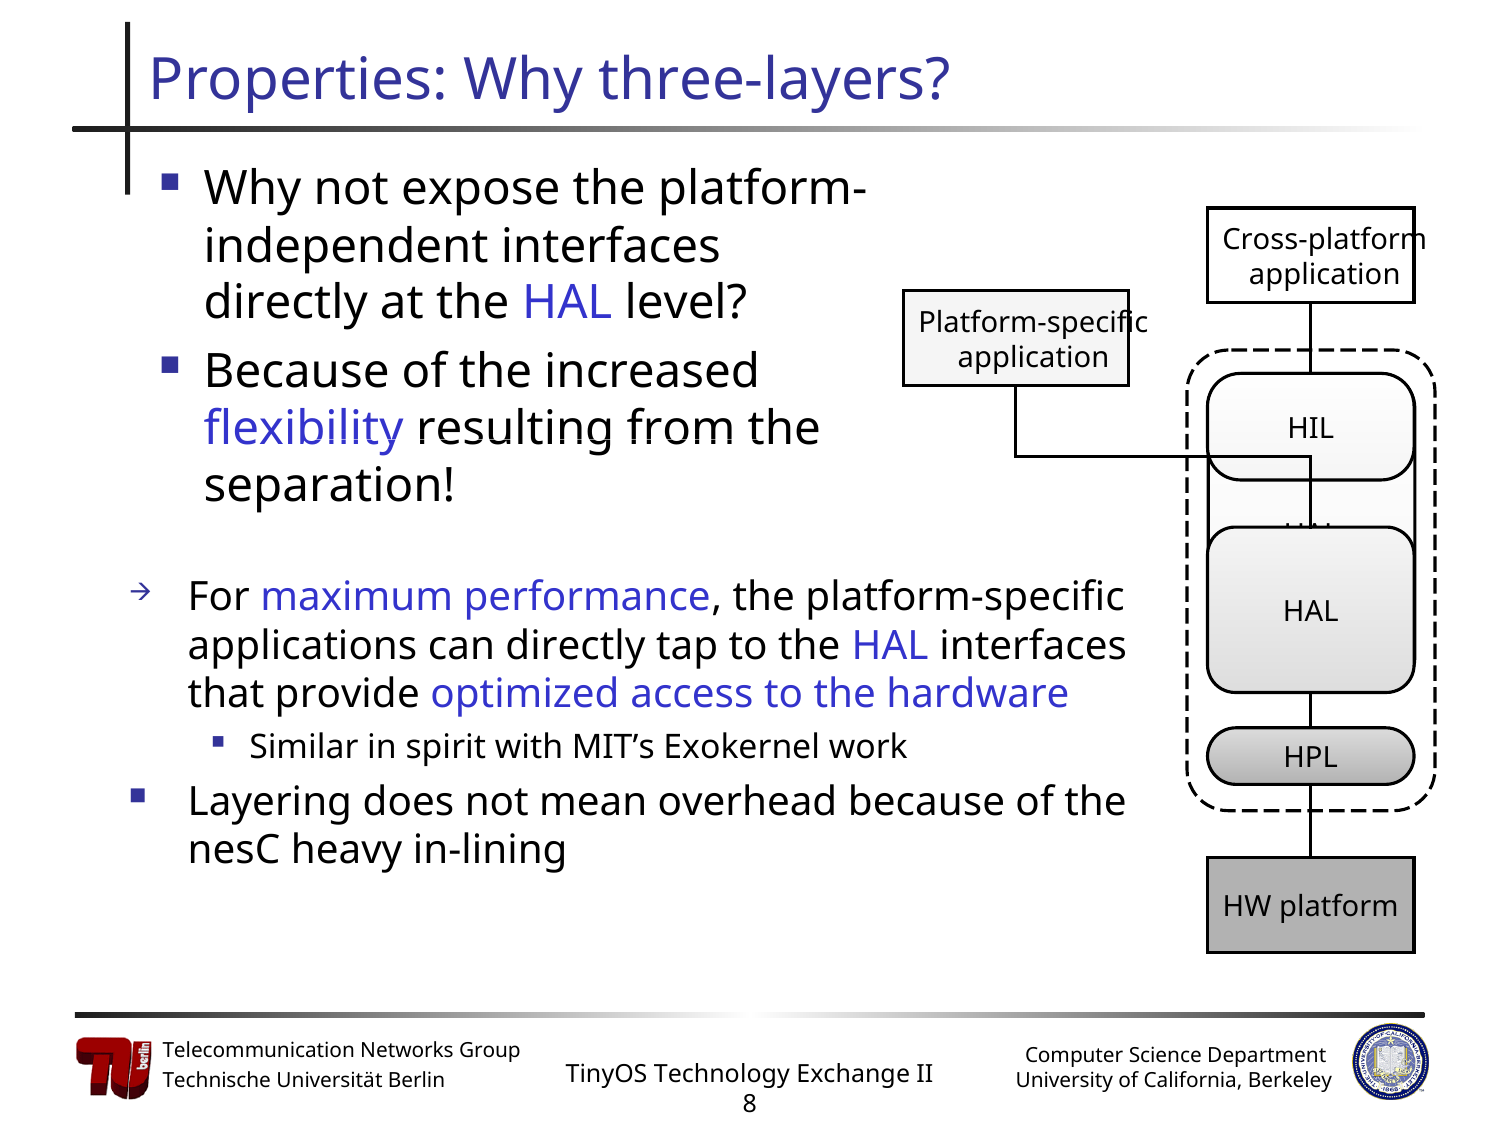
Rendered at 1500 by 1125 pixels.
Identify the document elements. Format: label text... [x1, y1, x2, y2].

text_box HW platform [1207, 857, 1415, 953]
text_box HAL [1207, 527, 1415, 693]
text_box HIL [1207, 373, 1415, 480]
text_box HAL [1312, 449, 1415, 553]
text_box HAL [1208, 458, 1309, 545]
text_box Cross-platform application [1207, 207, 1415, 303]
picture [75, 1036, 152, 1100]
text_box For maximum performance, the platform-specific applications can directly tap to the HAL interfaces that provide optimized access to the hardware Similar in spirit with MIT’s Exokernel work Layering does not mean overhead because of the nesC heavy in-lining [114, 562, 1151, 893]
text_box Platform-specific application [903, 290, 1129, 386]
text_box HPL [1207, 727, 1415, 785]
title Properties: Why three-layers? [134, 24, 1468, 119]
text_box HIL [1209, 458, 1309, 480]
list Why not expose the platform-independent interfaces directly at the HAL level? Because of the increased flexibility resulting from the separation! [144, 149, 892, 562]
picture [1352, 1023, 1429, 1100]
